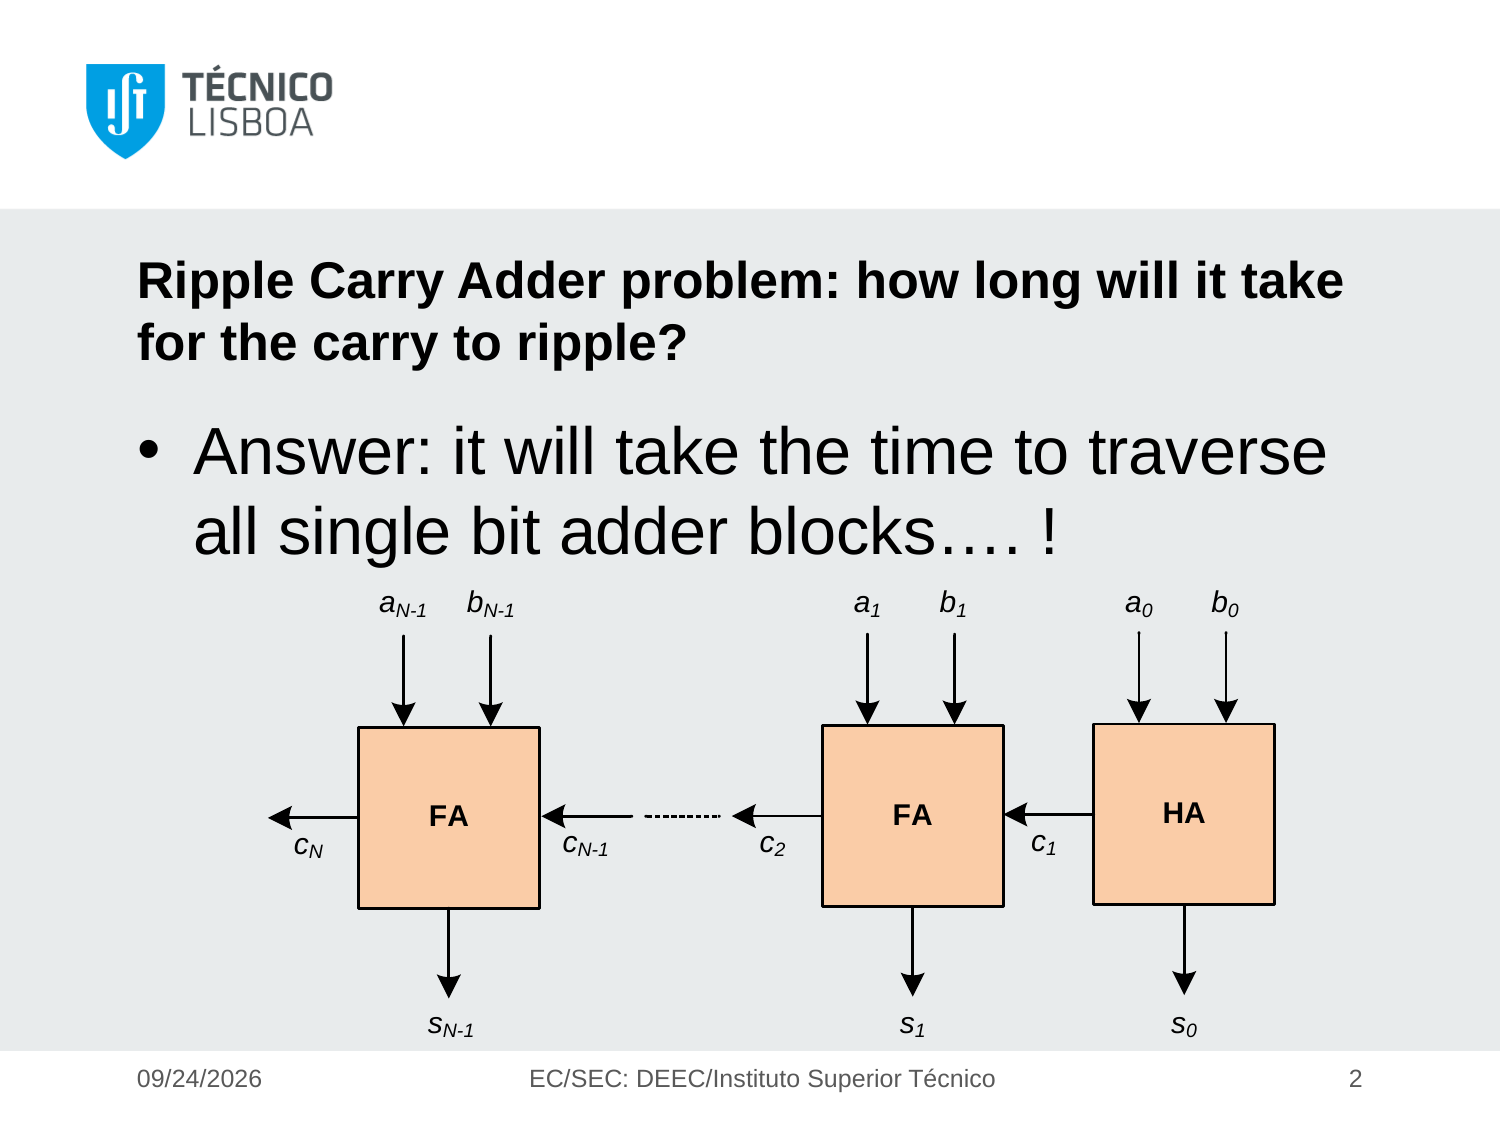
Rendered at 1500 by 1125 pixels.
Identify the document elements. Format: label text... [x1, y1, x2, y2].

slide_number 10/11/2018 [121, 1052, 425, 1103]
picture [0, 0, 1500, 1125]
footer EC/SEC: DEEC/Instituto Superior Técnico [512, 1055, 1021, 1103]
chart [259, 578, 1389, 1055]
slide_number <number> [1077, 1055, 1378, 1103]
list Answer: it will take the time to traverse all single bit adder blocks…. ! [121, 400, 1378, 1005]
title Ripple Carry Adder problem: how long will it take for the carry to ripple? [121, 237, 1378, 381]
